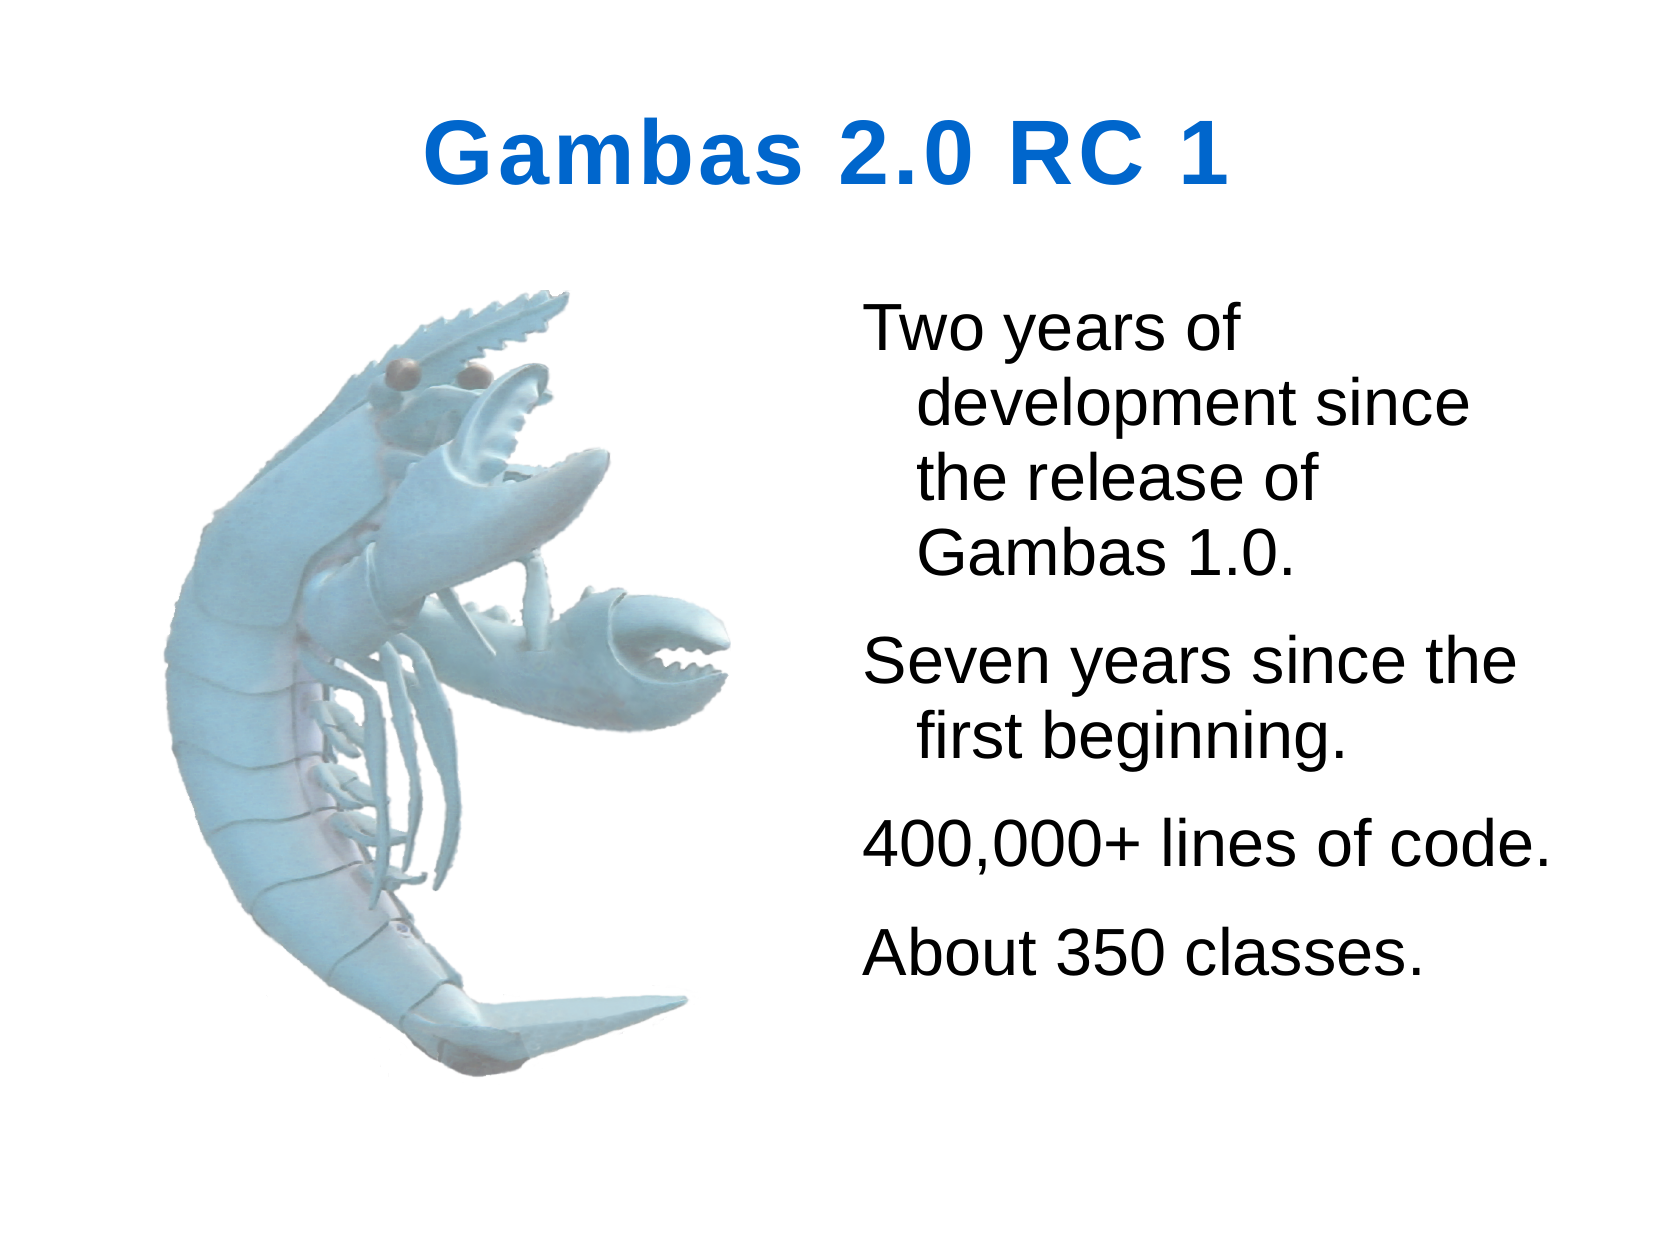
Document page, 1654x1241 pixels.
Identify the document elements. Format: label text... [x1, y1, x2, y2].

title Gambas 2.0 RC 1 [82, 49, 1571, 257]
list Two years of development since the release of Gambas 1.0. Seven years since the first beginning. 400,000+ lines of code. About 350 classes. [845, 290, 1572, 1109]
picture [160, 290, 731, 1109]
